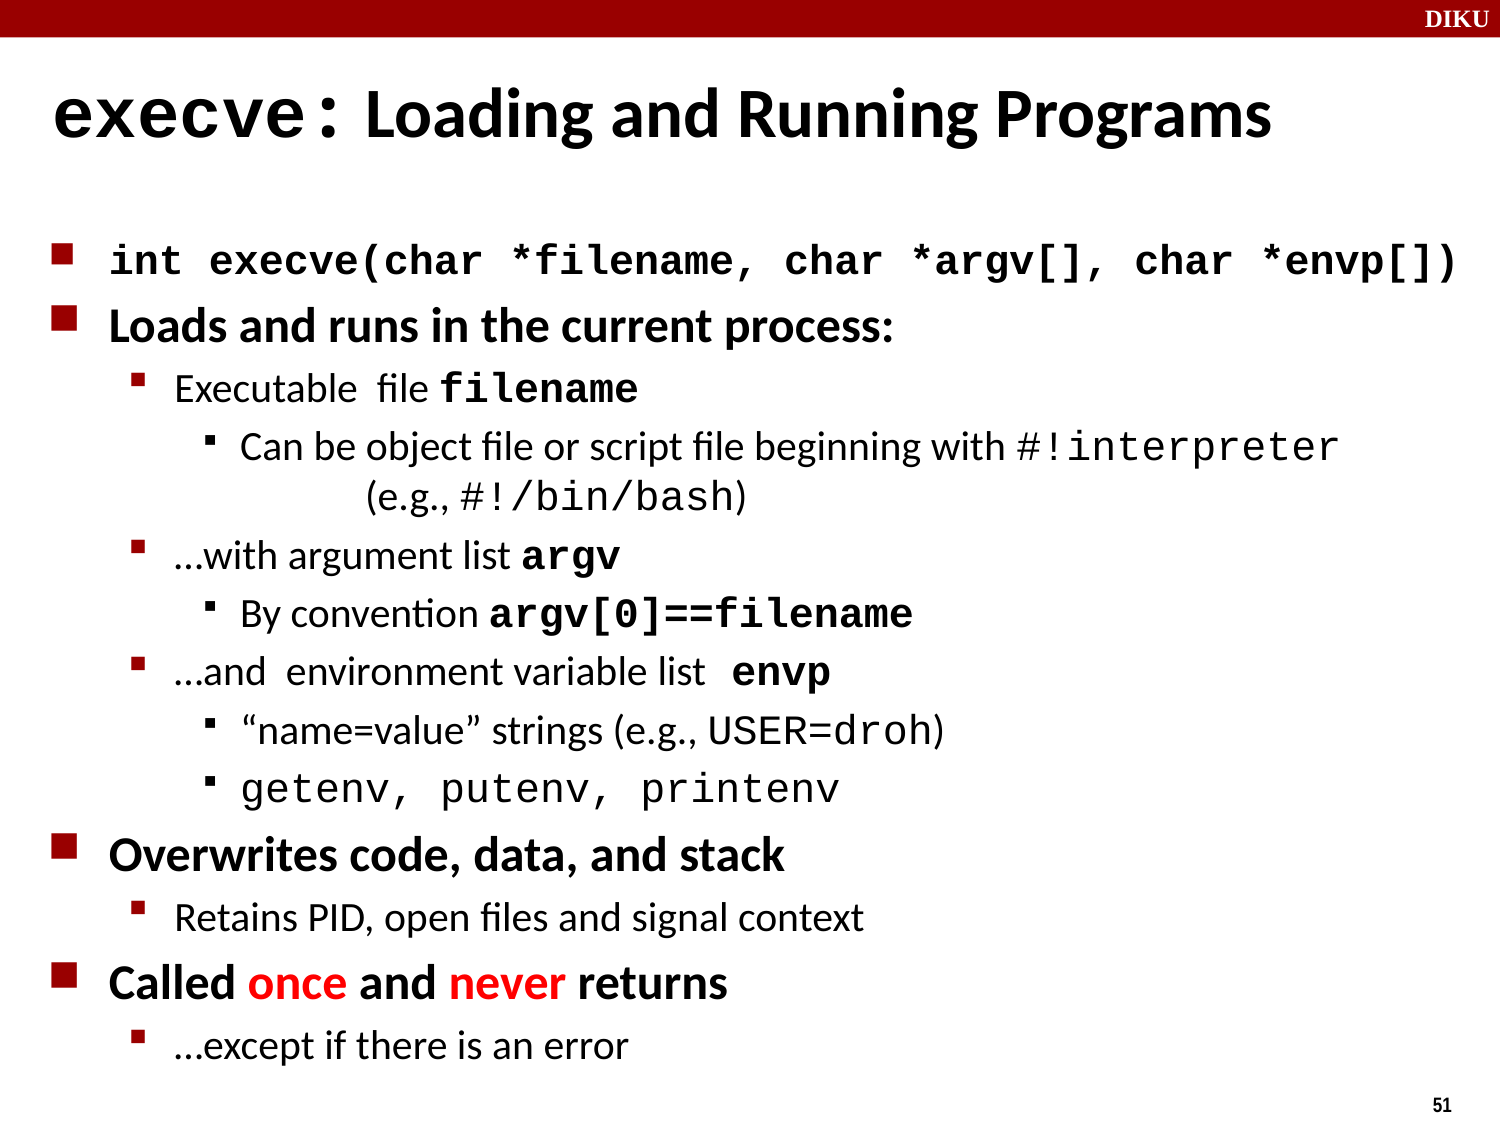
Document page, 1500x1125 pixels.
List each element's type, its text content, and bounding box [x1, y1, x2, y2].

list int execve(char *filename, char *argv[], char *envp[]) Loads and runs in the current process: Executable file filename Can be object file or script file beginning with #!interpreter (e.g., #!/bin/bash) …with argument list argv By convention argv[0]==filename …and environment variable list envp “name=value” strings (e.g., USER=droh) getenv, putenv, printenv Overwrites code, data, and stack Retains PID, open files and signal context Called once and never returns …except if there is an error [37, 224, 1475, 1113]
title execve: Loading and Running Programs [37, 62, 1450, 157]
